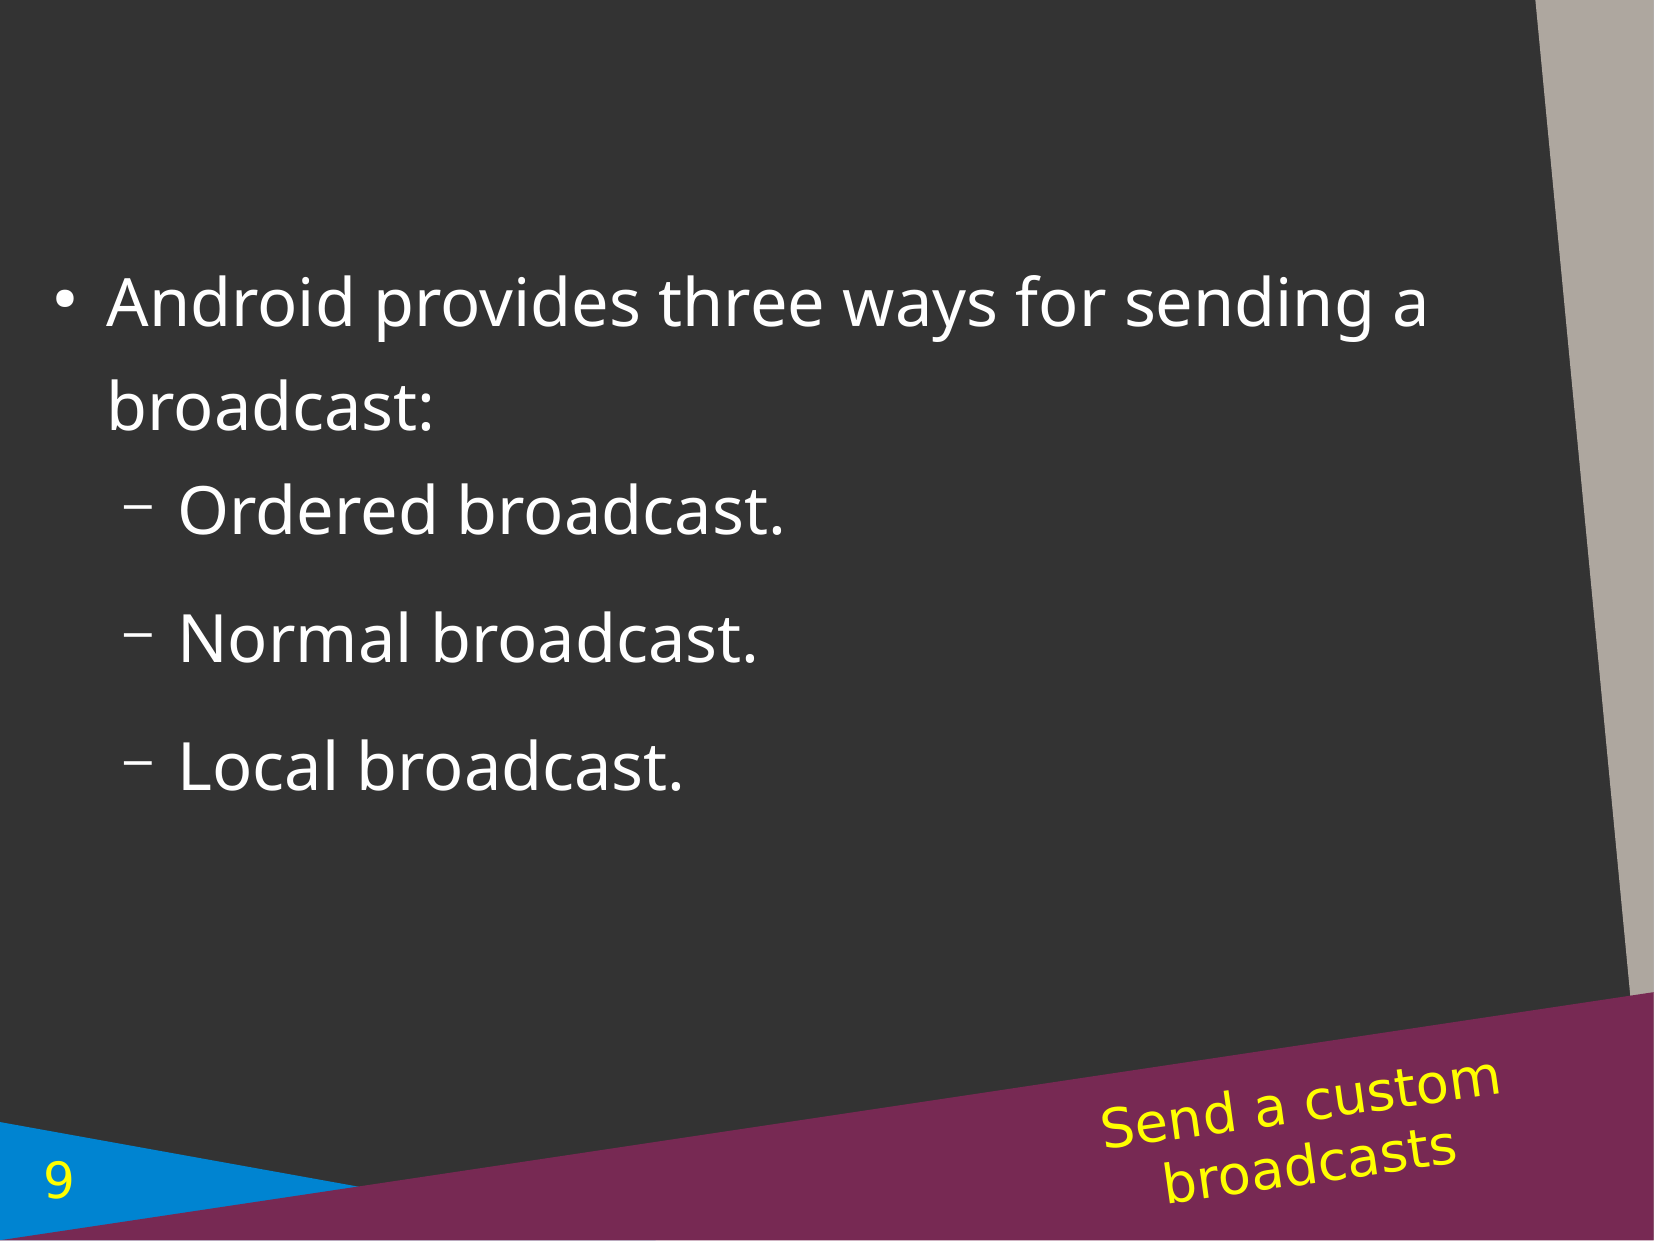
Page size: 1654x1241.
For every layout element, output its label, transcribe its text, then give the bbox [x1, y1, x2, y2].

list Android provides three ways for sending a broadcast: Ordered broadcast. Normal broadcast. Local broadcast. [35, 59, 1524, 993]
title Send a custom broadcasts [956, 995, 1654, 1241]
